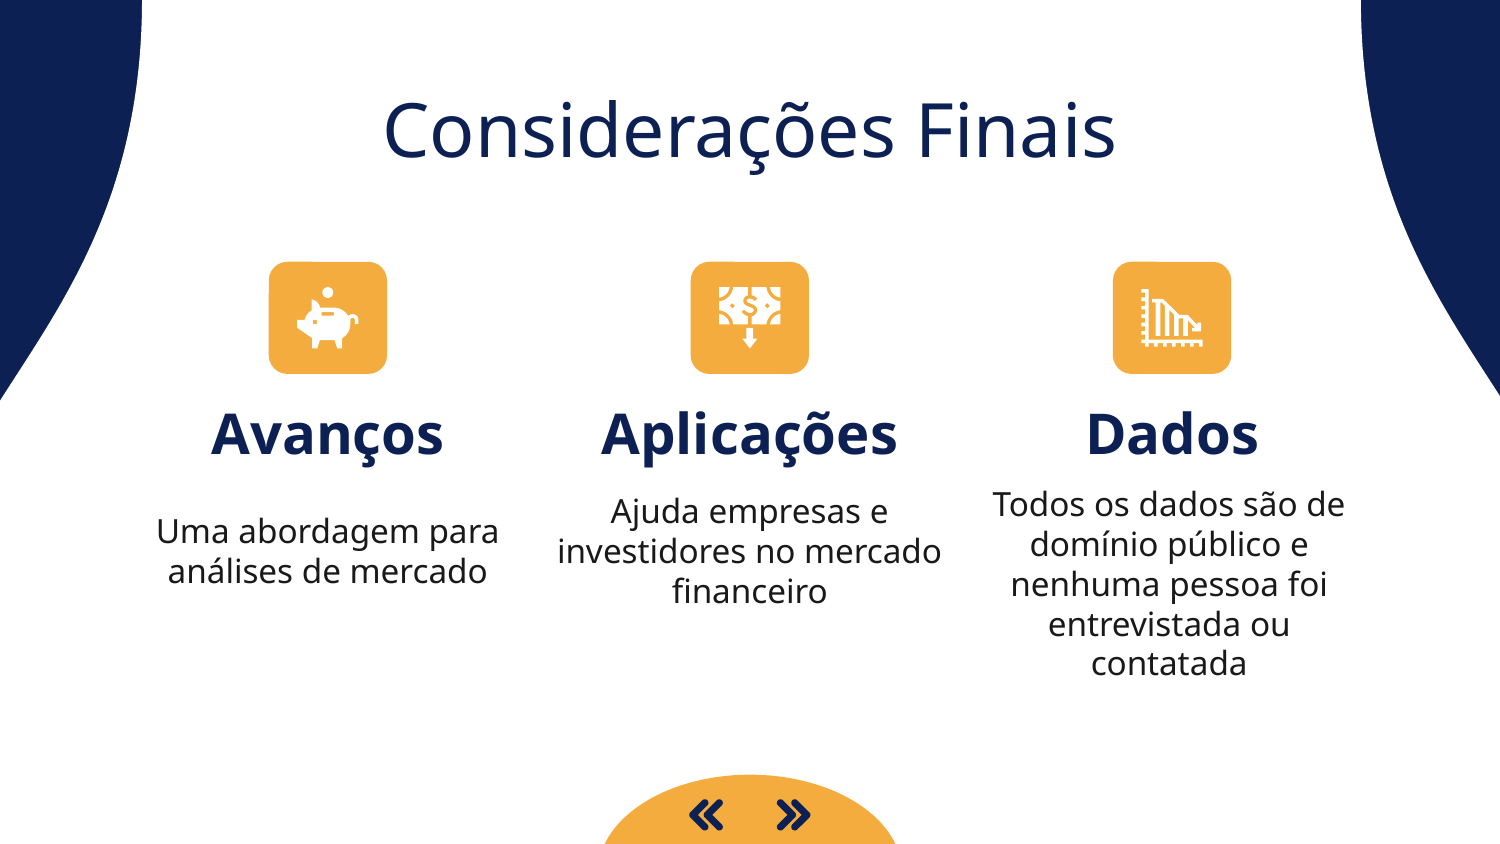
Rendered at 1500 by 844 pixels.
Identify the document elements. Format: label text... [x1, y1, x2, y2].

text_box [268, 261, 388, 374]
title Aplicações [539, 388, 961, 476]
title Considerações Finais [118, 87, 1382, 167]
subtitle Ajuda empresas e investidores no mercado financeiro [539, 477, 961, 623]
text_box [604, 774, 896, 844]
text_box [690, 261, 809, 374]
text_box [1112, 261, 1232, 374]
subtitle Todos os dados são de domínio público e nenhuma pessoa foi entrevistada ou contatada [959, 475, 1380, 690]
title Avanços [117, 388, 539, 476]
subtitle Uma abordagem para análises de mercado [117, 477, 539, 623]
title Dados [961, 388, 1383, 476]
